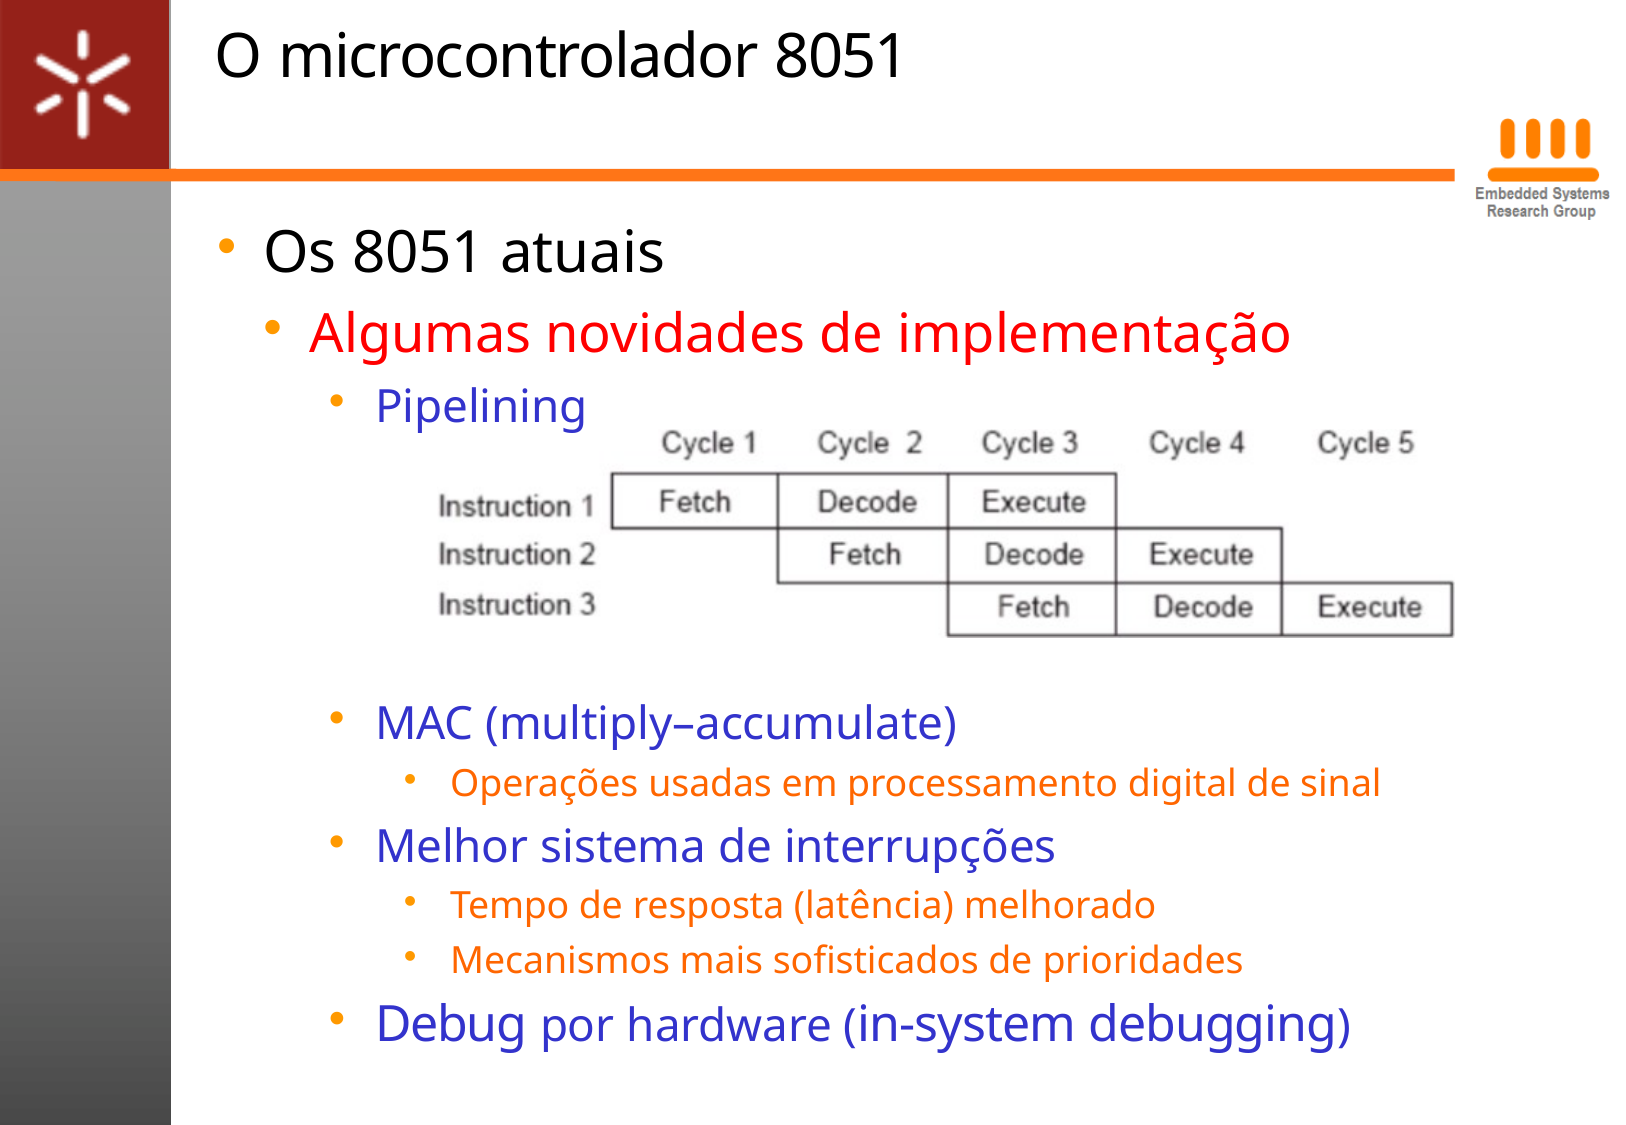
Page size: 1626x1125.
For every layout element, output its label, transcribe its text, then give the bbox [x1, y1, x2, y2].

text_box MAC (multiply–accumulate) Operações usadas em processamento digital de sinal Melhor sistema de interrupções Tempo de resposta (latência) melhorado Mecanismos mais sofisticados de prioridades Debug por hardware (in-system debugging) [326, 678, 1424, 1052]
picture [0, 0, 171, 169]
text_box Os 8051 atuais Algumas novidades de implementação Pipelining [214, 196, 1489, 432]
title O microcontrolador 8051 [212, 16, 969, 234]
picture [437, 432, 1455, 638]
picture [1475, 118, 1610, 220]
picture [0, 182, 171, 1125]
